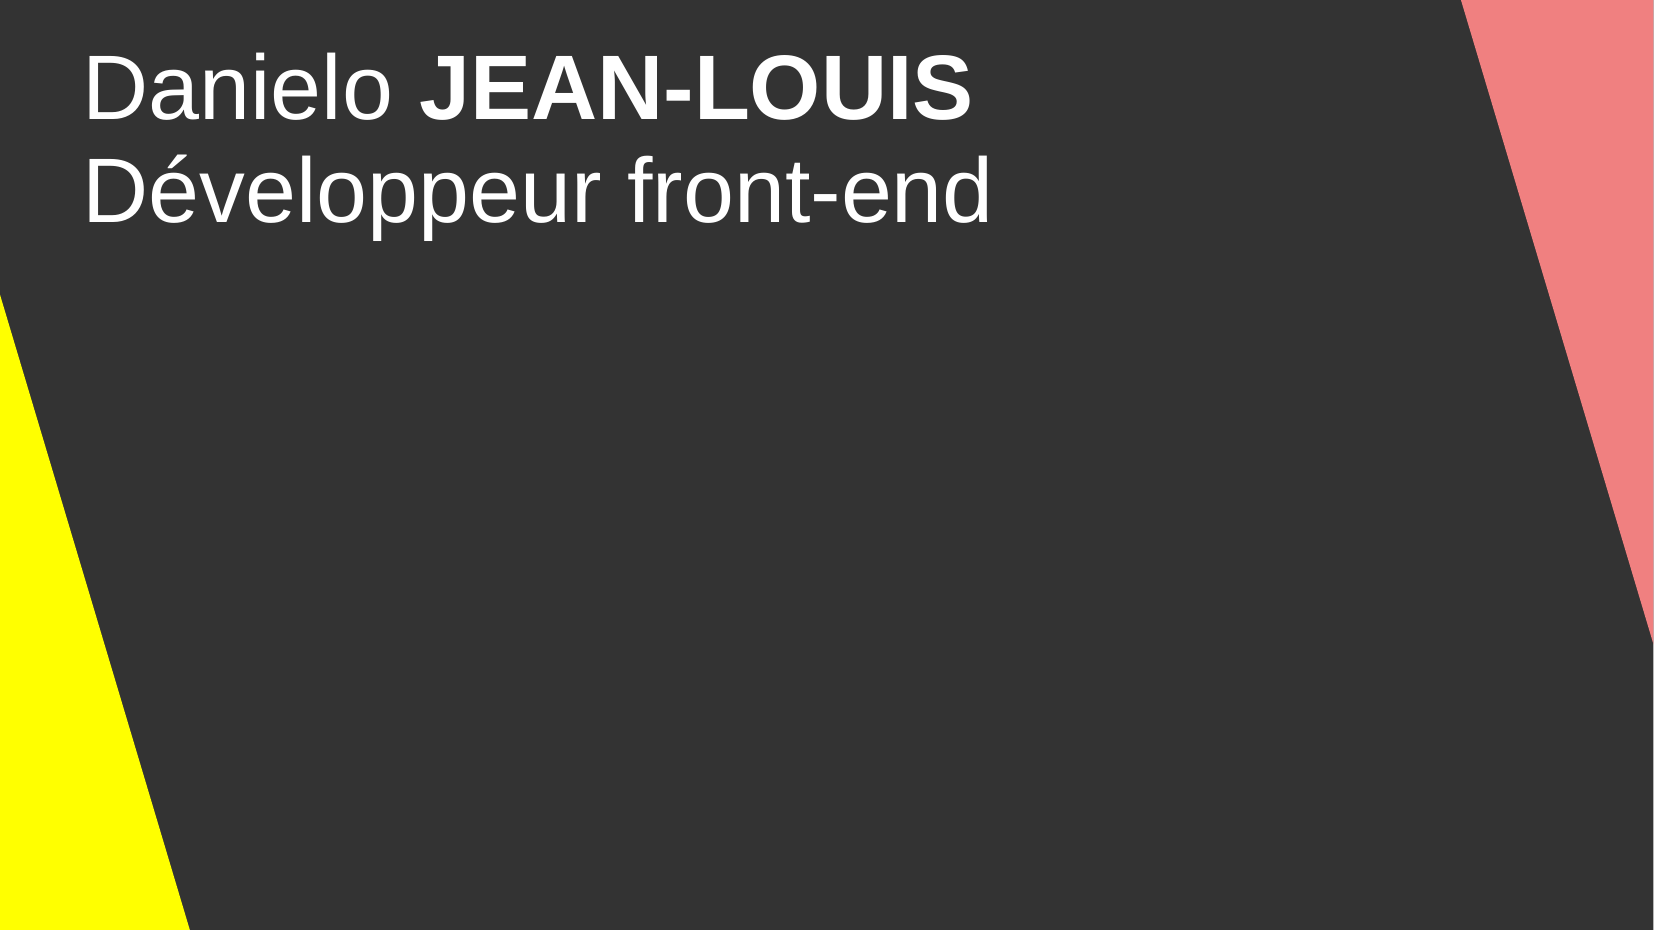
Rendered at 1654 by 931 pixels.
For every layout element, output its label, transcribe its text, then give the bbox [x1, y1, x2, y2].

subtitle Danielo JEAN-LOUIS Développeur front-end [82, 36, 1571, 758]
text_box [0, 294, 190, 930]
text_box [1460, 0, 1654, 647]
